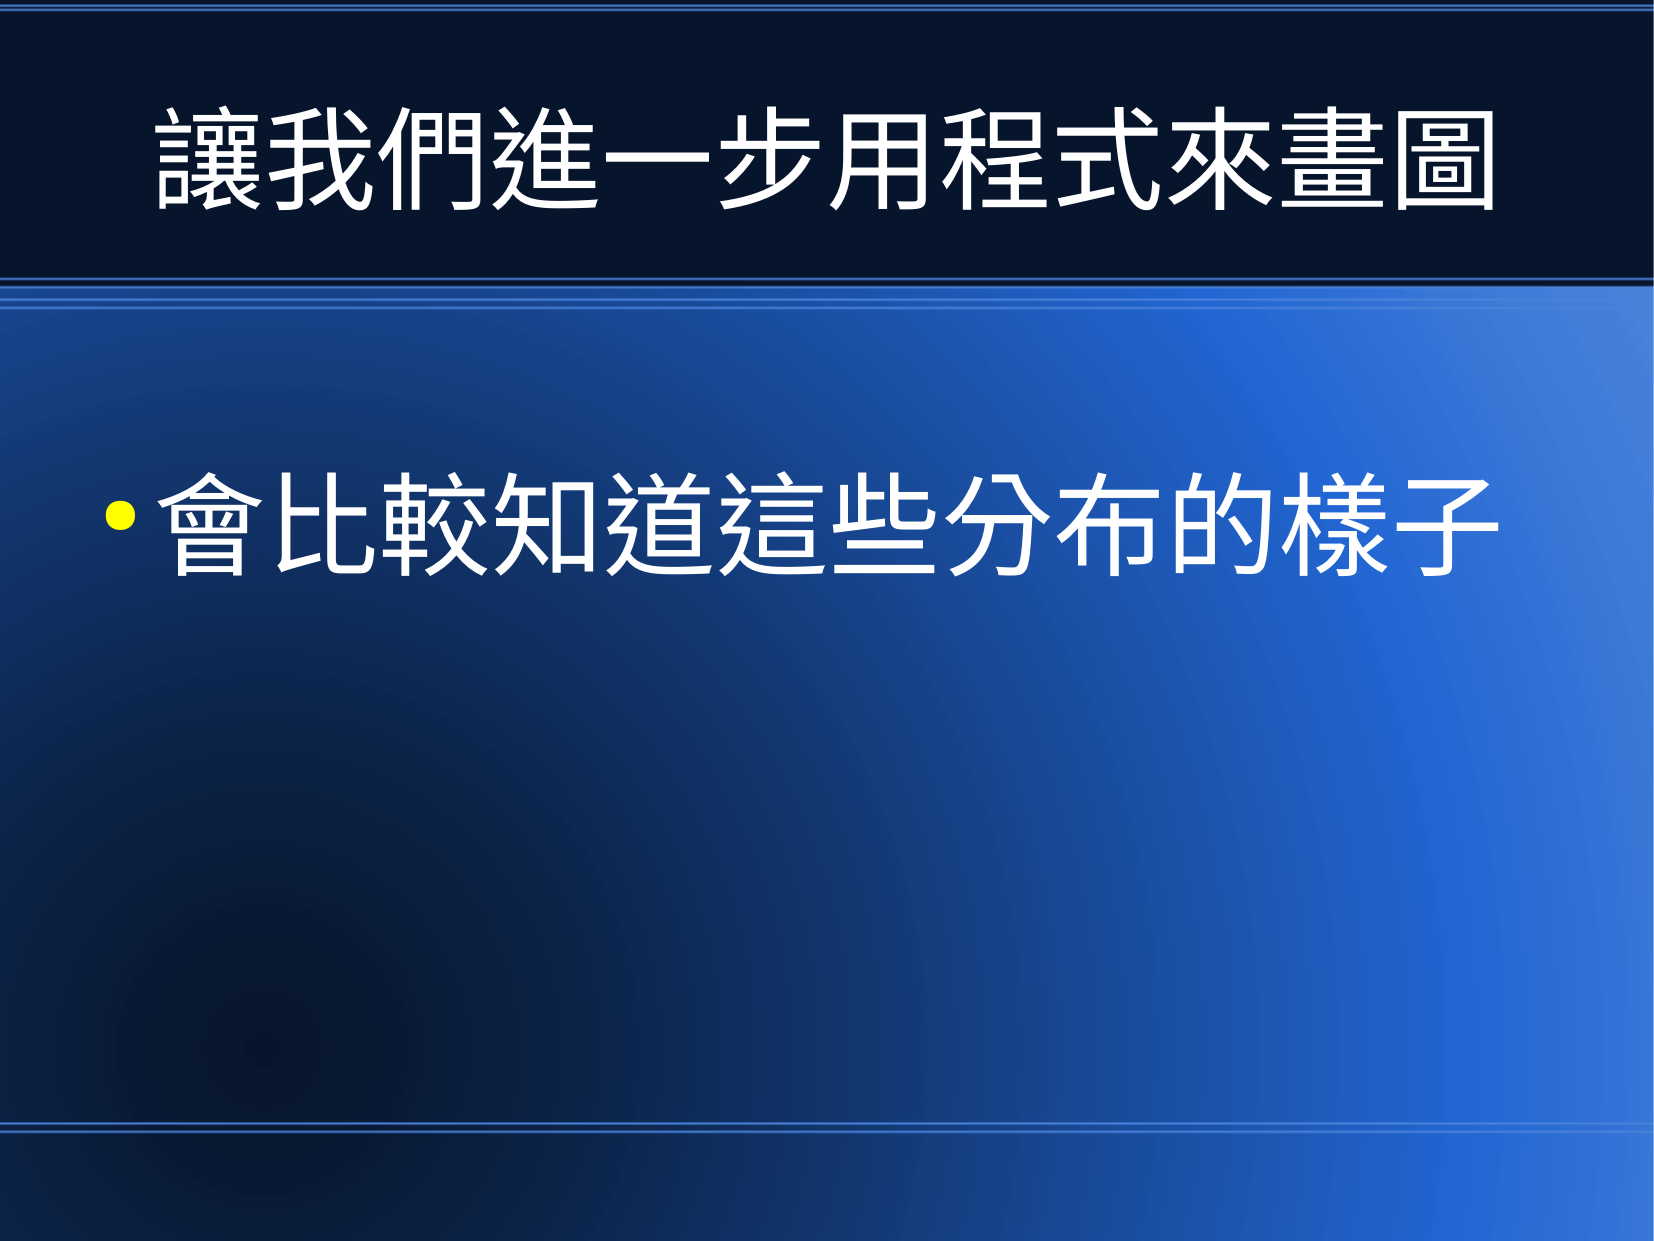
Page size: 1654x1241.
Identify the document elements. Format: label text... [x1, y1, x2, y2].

list 會比較知道這些分布的樣子 [82, 355, 1571, 1241]
picture [0, 0, 1654, 1241]
title 讓我們進一步用程式來畫圖 [82, 49, 1571, 257]
